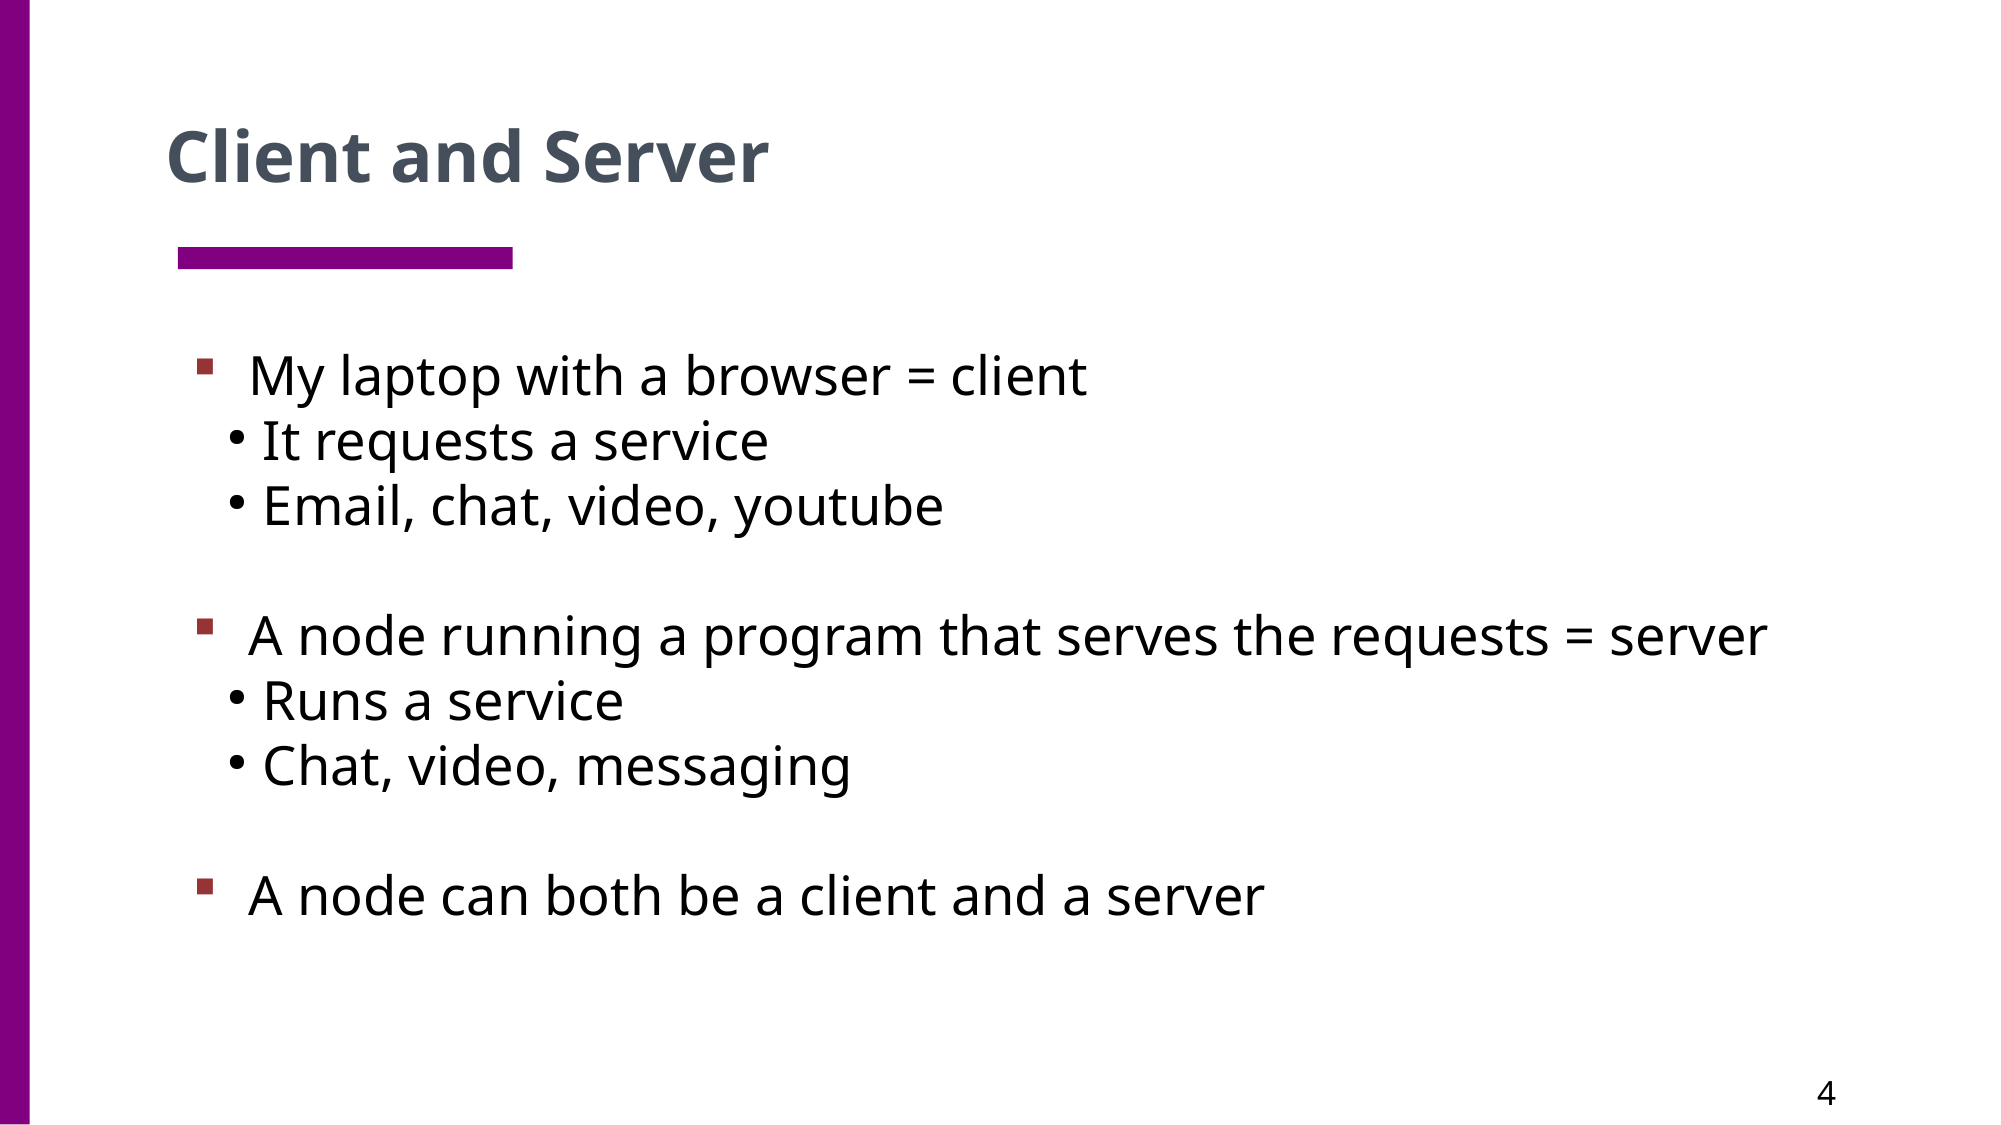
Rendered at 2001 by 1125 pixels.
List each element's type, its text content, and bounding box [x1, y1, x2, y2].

text_box My laptop with a browser = client It requests a service Email, chat, video, youtube A node running a program that serves the requests = server Runs a service Chat, video, messaging A node can both be a client and a server [177, 326, 1875, 1050]
text_box Client and Server [151, 0, 1849, 212]
